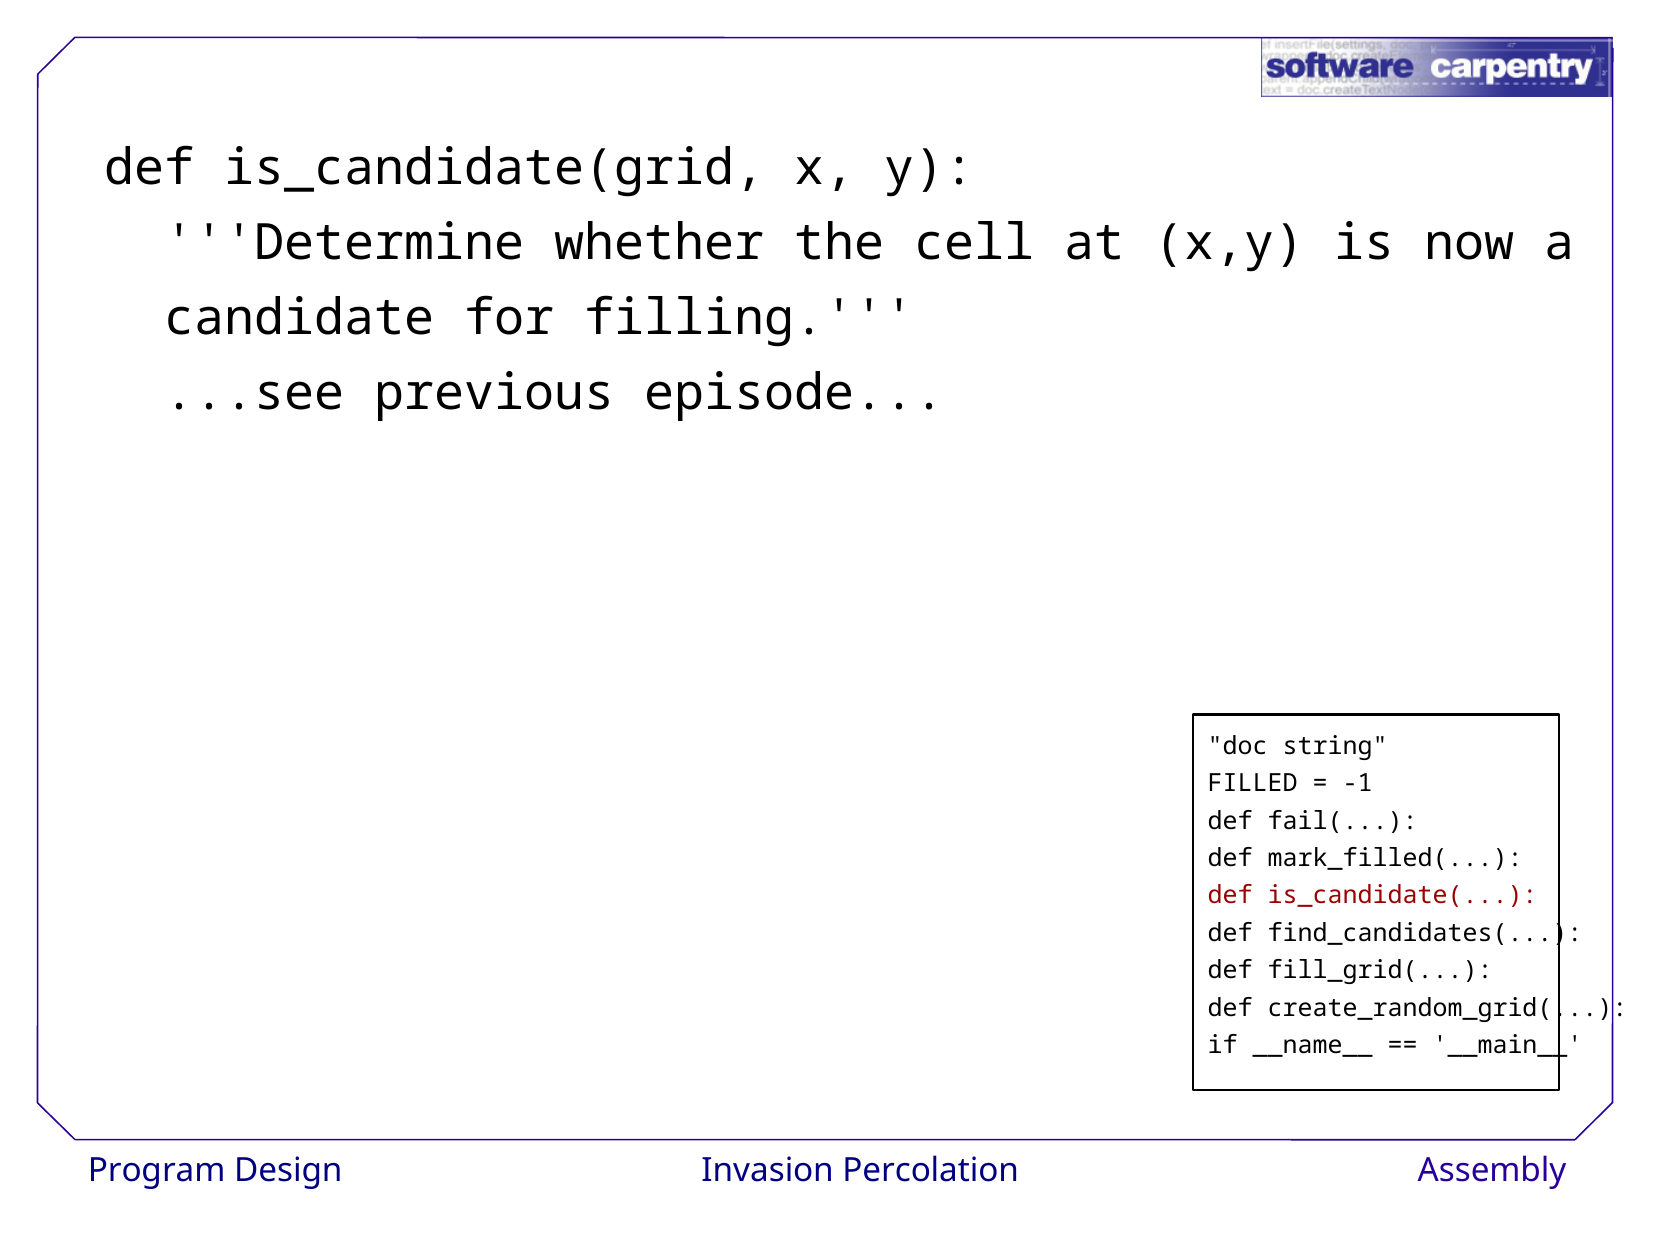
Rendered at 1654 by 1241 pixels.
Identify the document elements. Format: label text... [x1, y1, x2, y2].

picture [1261, 39, 1613, 97]
text_box "doc string" FILLED = -1 def fail(...): def mark_filled(...): def is_candidate(...): def find_candidates(...): def fill_grid(...): def create_random_grid(...): if __name__ == '__main__' [1192, 714, 1560, 1091]
text_box def is_candidate(grid, x, y): '''Determine whether the cell at (x,y) is now a candidate for filling.''' ...see previous episode... [89, 112, 1508, 1055]
